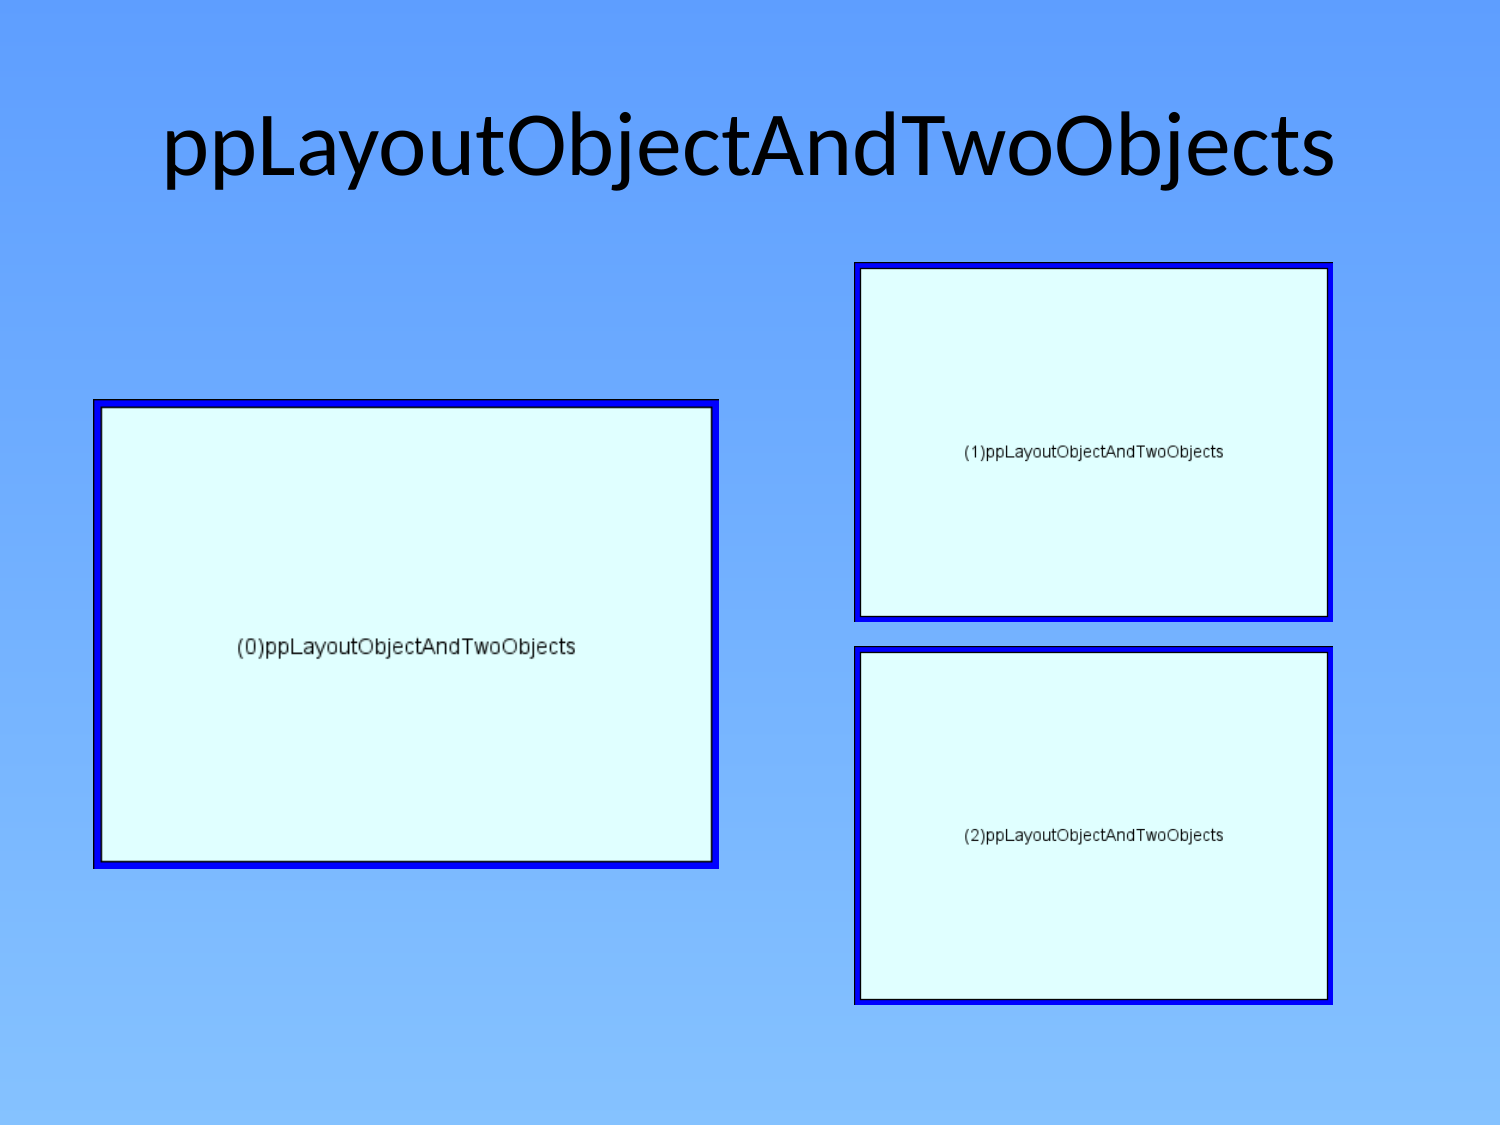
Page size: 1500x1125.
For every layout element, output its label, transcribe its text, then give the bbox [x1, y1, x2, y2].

picture [854, 262, 1333, 622]
title ppLayoutObjectAndTwoObjects [75, 45, 1426, 233]
picture [93, 399, 719, 869]
picture [854, 646, 1333, 1006]
